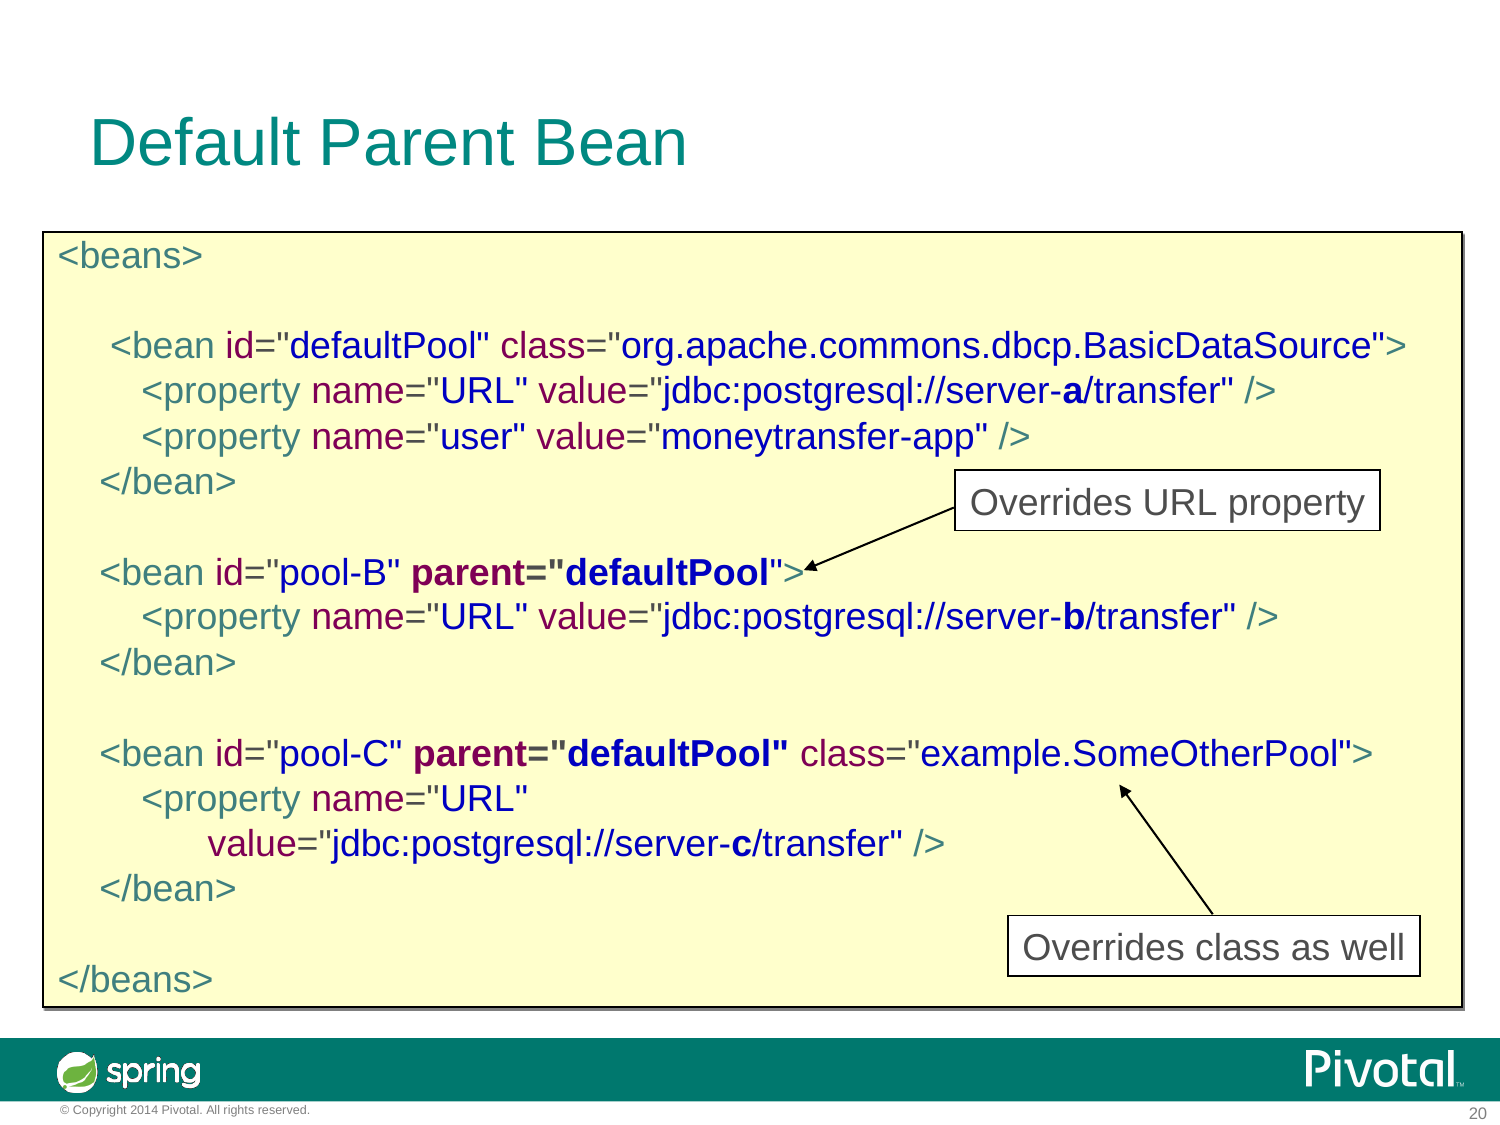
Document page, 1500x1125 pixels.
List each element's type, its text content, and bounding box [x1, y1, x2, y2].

picture [1306, 1050, 1464, 1087]
text_box <beans> <bean id="defaultPool" class="org.apache.commons.dbcp.BasicDataSource"> <property name="URL" value="jdbc:postgresql://server-a/transfer" /> <property name="user" value="moneytransfer-app" /> </bean> <bean id="pool-B" parent="defaultPool"> <property name="URL" value="jdbc:postgresql://server-b/transfer" /> </bean> <bean id="pool-C" parent="defaultPool" class="example.SomeOtherPool"> <property name="URL" value="jdbc:postgresql://server-c/transfer" /> </bean> </beans> [42, 232, 1462, 1008]
text_box Overrides URL property [955, 470, 1381, 531]
picture [32, 1041, 210, 1103]
title Default Parent Bean [75, 45, 1426, 232]
text_box Overrides class as well [1007, 915, 1421, 977]
